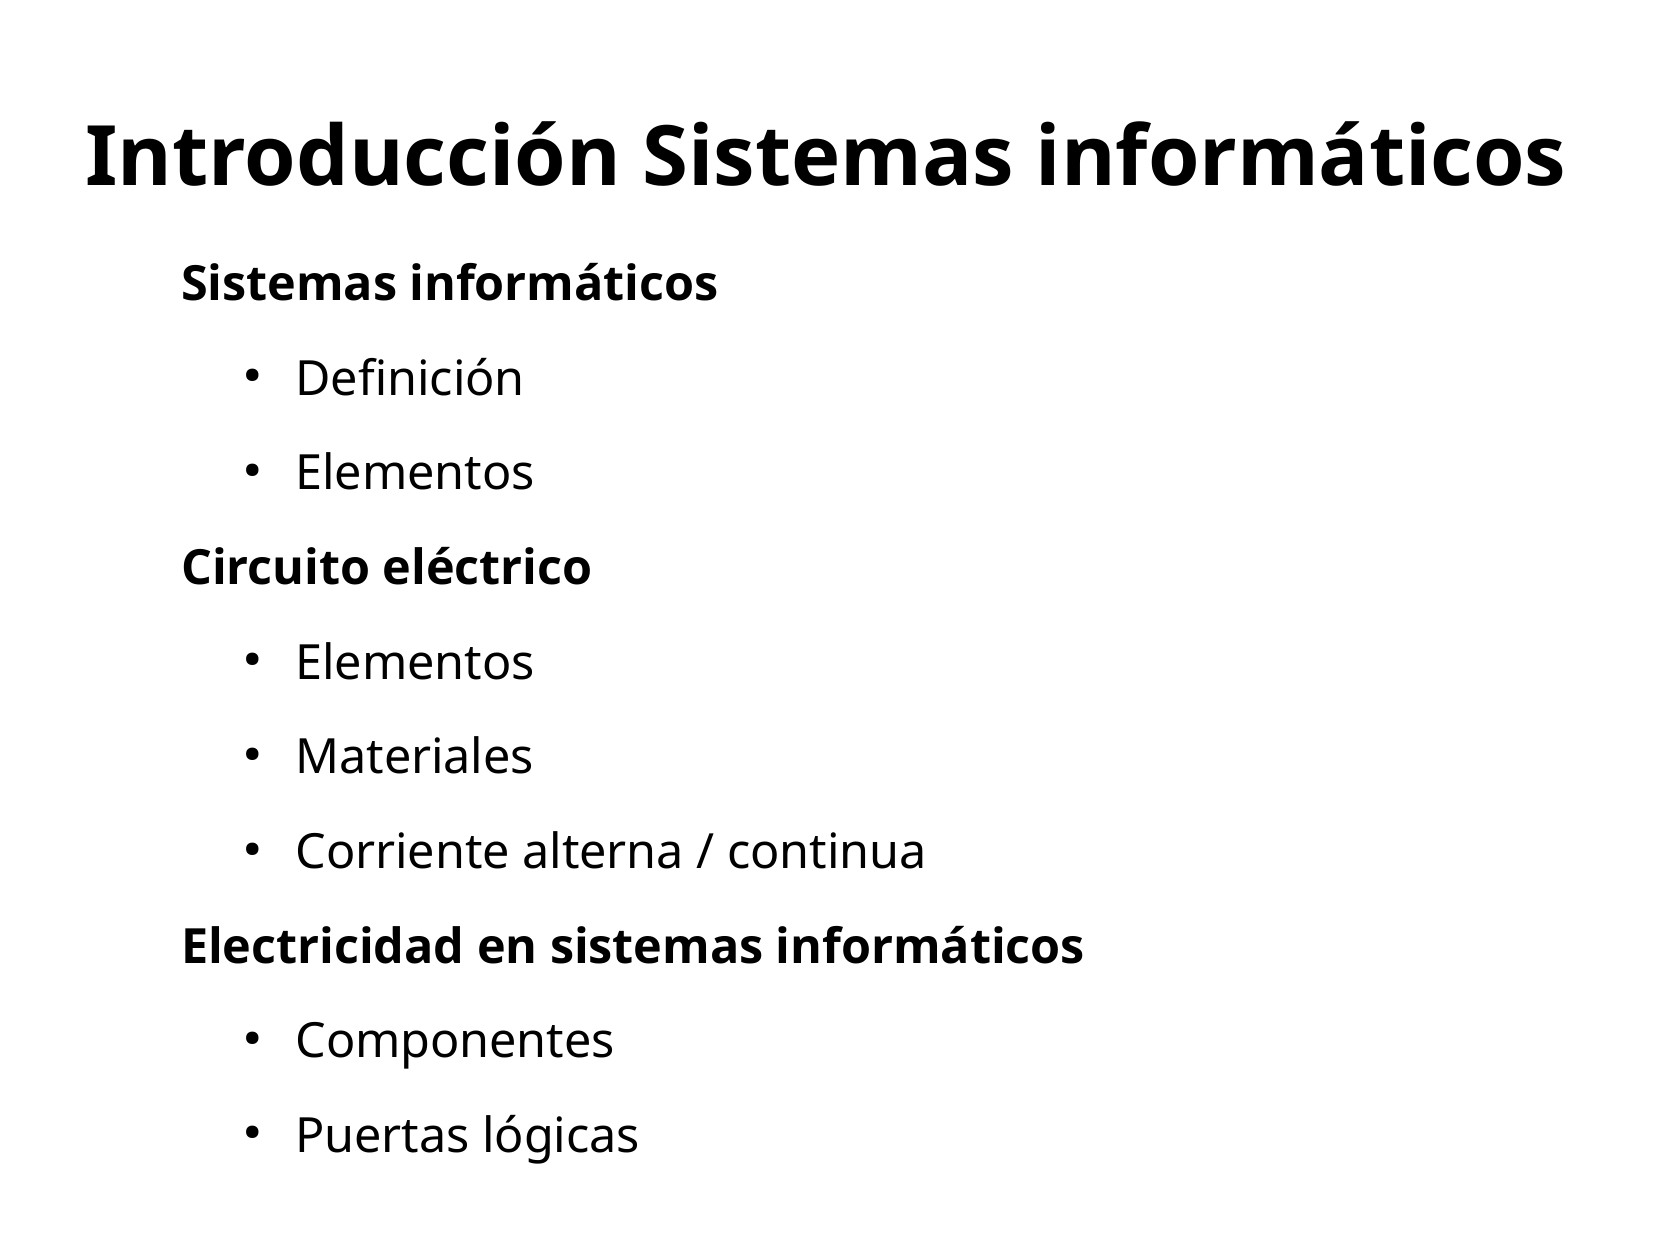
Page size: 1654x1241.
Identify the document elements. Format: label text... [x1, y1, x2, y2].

list Sistemas informáticos Definición Elementos Circuito eléctrico Elementos Materiales Corriente alterna / continua Electricidad en sistemas informáticos Componentes Puertas lógicas [112, 248, 1601, 1176]
title Introducción Sistemas informáticos [82, 49, 1571, 257]
